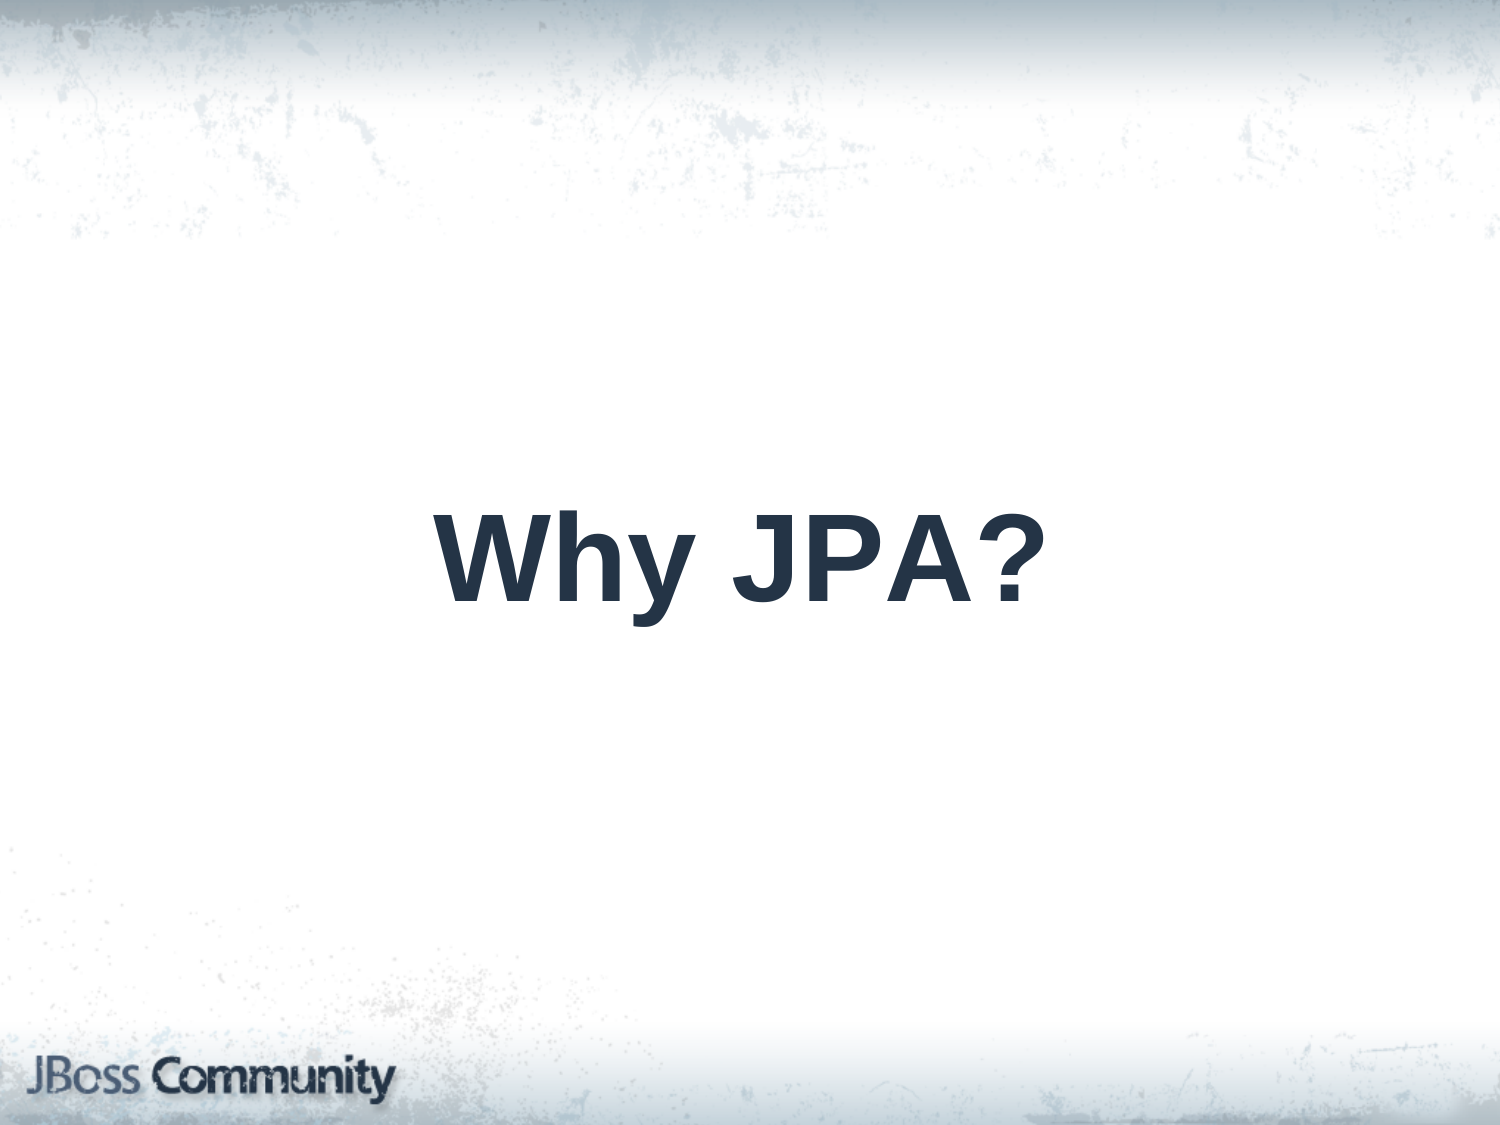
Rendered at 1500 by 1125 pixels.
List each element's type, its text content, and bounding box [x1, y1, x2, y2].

picture [0, 0, 1500, 1125]
title Why JPA? [105, 450, 1381, 653]
